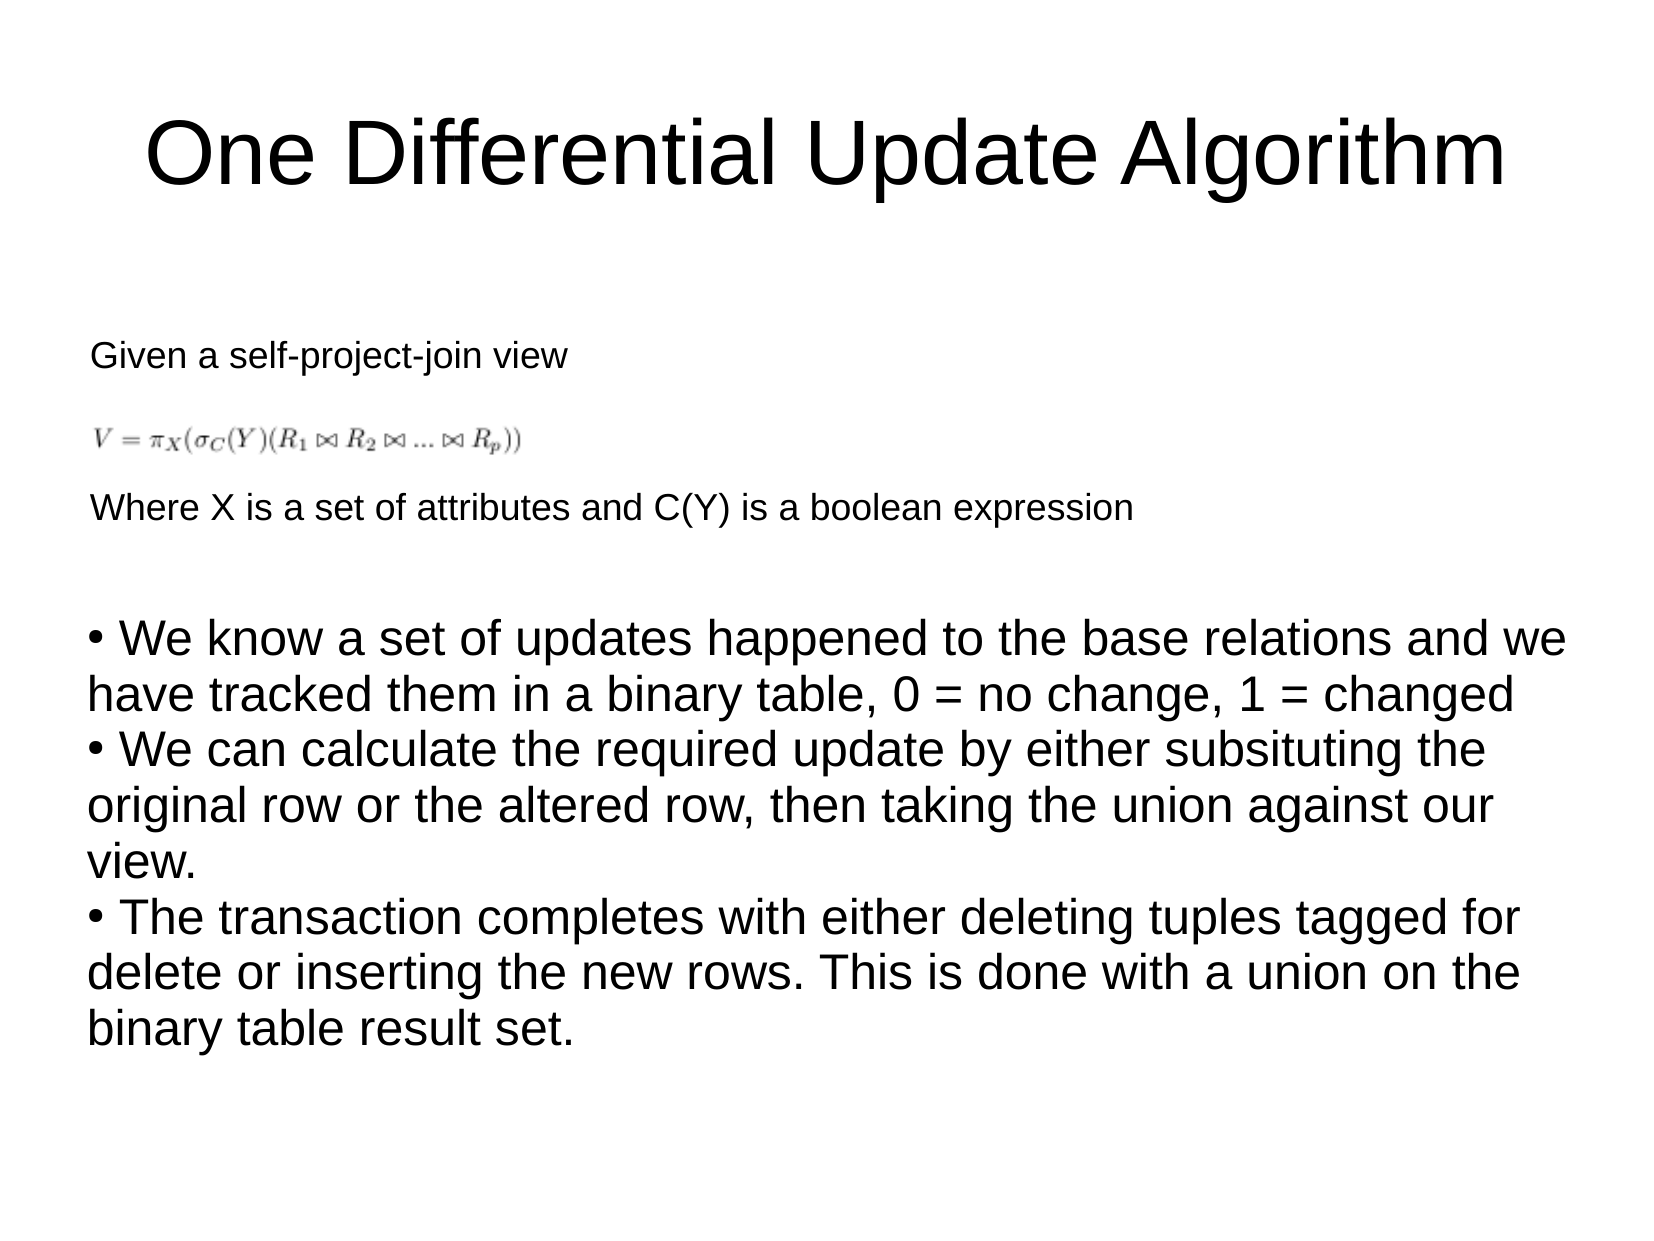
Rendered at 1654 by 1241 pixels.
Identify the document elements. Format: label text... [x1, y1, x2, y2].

picture [82, 398, 541, 474]
subtitle We know a set of updates happened to the base relations and we have tracked them in a binary table, 0 = no change, 1 = changed We can calculate the required update by either subsituting the original row or the altered row, then taking the union against our view. The transaction completes with either deleting tuples tagged for delete or inserting the new rows. This is done with a union on the binary table result set. [86, 562, 1576, 1104]
text_box Where X is a set of attributes and C(Y) is a boolean expression [75, 479, 1163, 541]
title One Differential Update Algorithm [82, 49, 1571, 257]
text_box Given a self-project-join view [75, 327, 901, 389]
